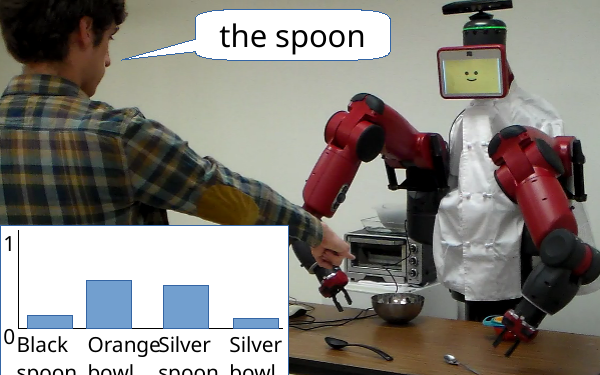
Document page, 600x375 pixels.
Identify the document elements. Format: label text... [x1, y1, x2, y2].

text_box 1 [0, 222, 29, 265]
text_box Silver bowl [214, 322, 296, 375]
text_box Orange bowl [72, 329, 143, 375]
text_box Silver spoon [143, 329, 214, 375]
text_box Black spoon [1, 329, 72, 375]
picture [0, 0, 600, 375]
text_box [19, 225, 289, 329]
text_box the spoon [121, 9, 391, 61]
text_box 0 [0, 314, 29, 358]
text_box [0, 265, 18, 314]
